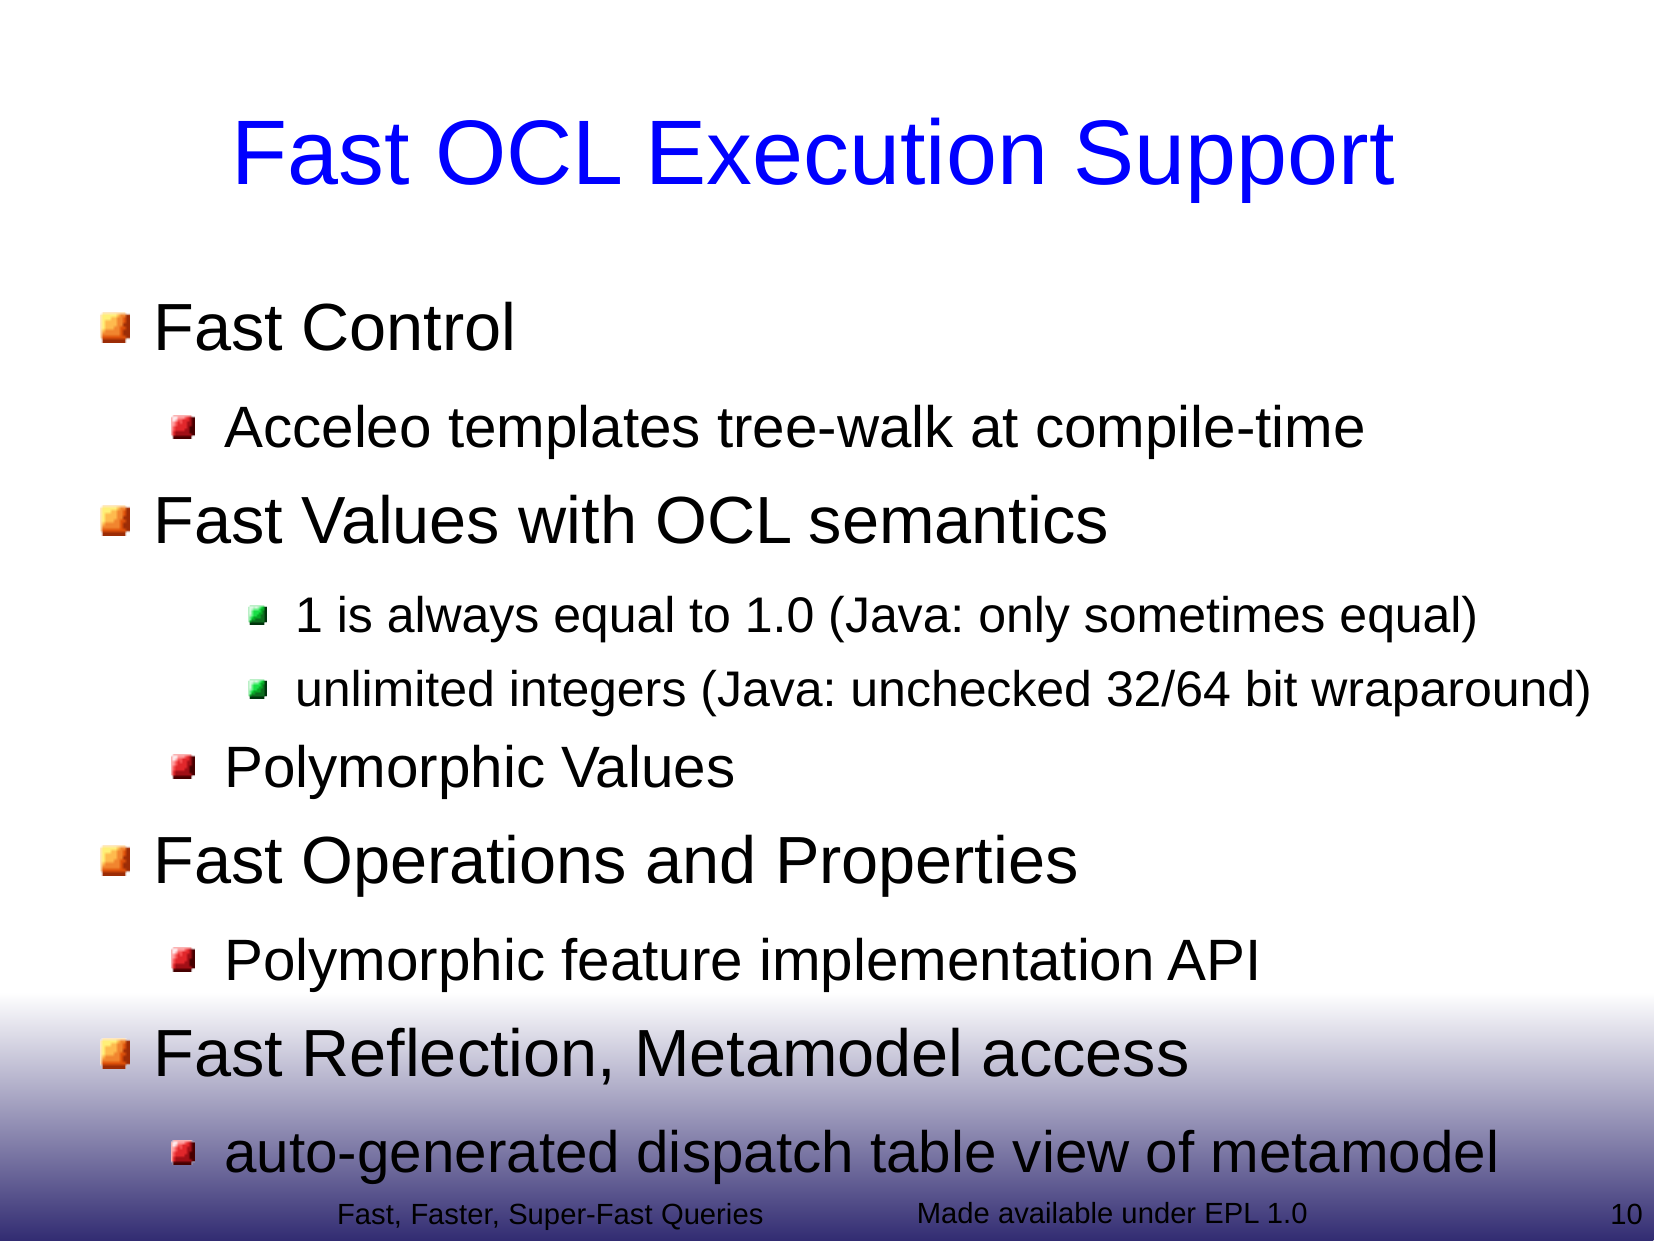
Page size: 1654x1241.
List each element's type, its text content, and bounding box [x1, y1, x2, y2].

list Fast Control Acceleo templates tree-walk at compile-time Fast Values with OCL semantics 1 is always equal to 1.0 (Java: only sometimes equal) unlimited integers (Java: unchecked 32/64 bit wraparound) Polymorphic Values Fast Operations and Properties Polymorphic feature implementation API Fast Reflection, Metamodel access auto-generated dispatch table view of metamodel [82, 290, 1614, 1185]
title Fast OCL Execution Support [82, 49, 1571, 257]
